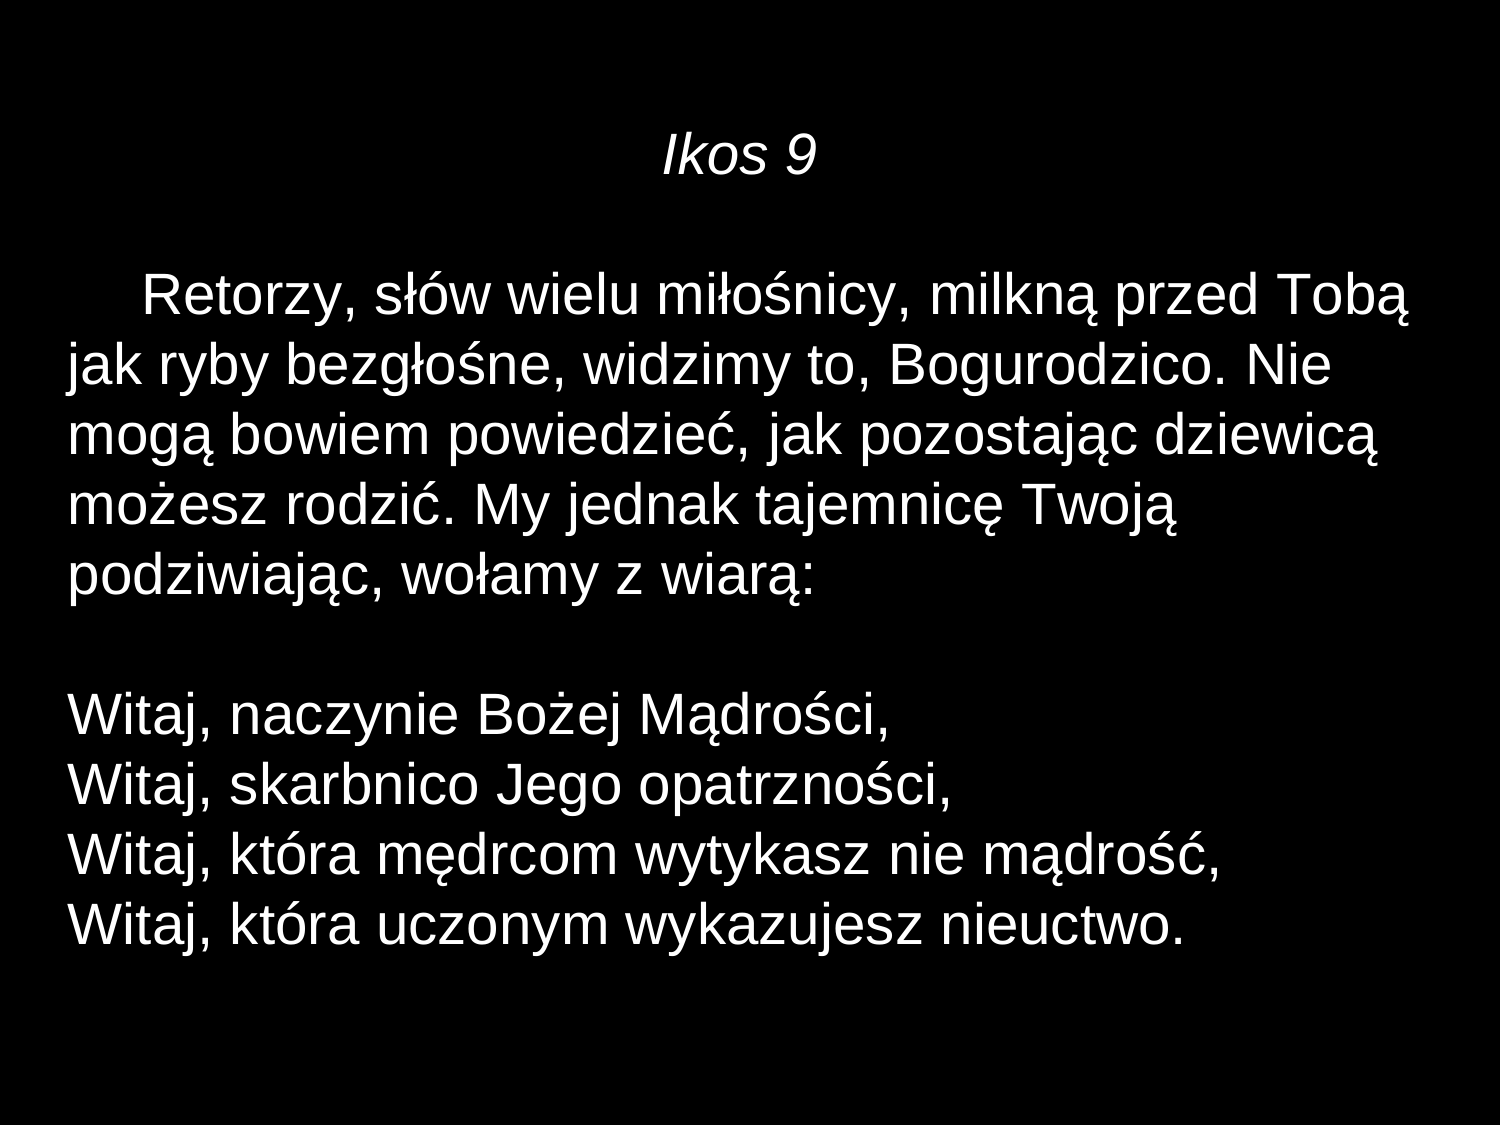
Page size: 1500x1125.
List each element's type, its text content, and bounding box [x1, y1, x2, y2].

text_box Ikos 9 Retorzy, słów wielu miłośnicy, milkną przed Tobą jak ryby bezgłośne, widzimy to, Bogurodzico. Nie mogą bowiem powiedzieć, jak pozostając dziewicą możesz rodzić. My jednak tajemnicę Twoją podziwiając, wołamy z wiarą: Witaj, naczynie Bożej Mądrości, Witaj, skarbnico Jego opatrzności, Witaj, która mędrcom wytykasz nie mądrość, Witaj, która uczonym wykazujesz nieuctwo. [53, 108, 1483, 964]
